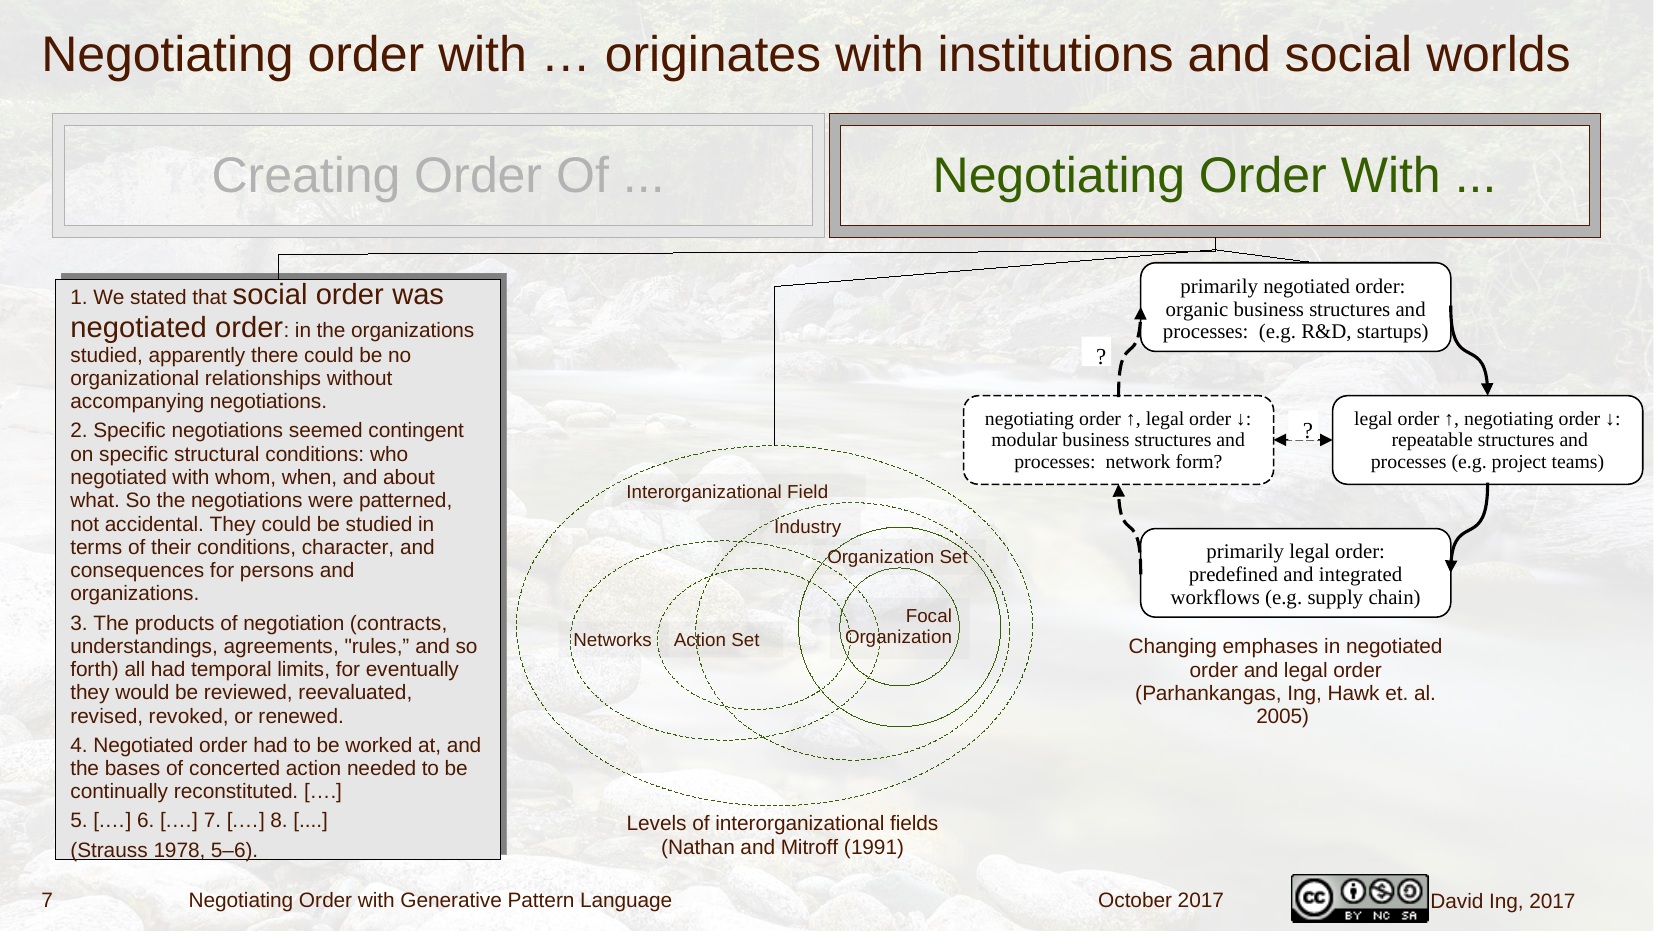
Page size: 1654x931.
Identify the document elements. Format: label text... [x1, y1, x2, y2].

text_box ? [1081, 336, 1112, 367]
title Negotiating order with … originates with institutions and social worlds [41, 30, 1613, 126]
text_box legal order ↑, negotiating order ↓: repeatable structures and processes (e.g. project teams) [1332, 395, 1643, 485]
text_box 1. We stated that social order was negotiated order: in the organizations studied, apparently there could be no organizational relationships without accompanying negotiations. 2. Specific negotiations seemed contingent on specific structural conditions: who negotiated with whom, when, and about what. So the negotiations were patterned, not accidental. They could be studied in terms of their conditions, character, and consequences for persons and organizations. 3. The products of negotiation (contracts, understandings, agreements, "rules,” and so forth) all had temporal limits, for eventually they would be reviewed, reevaluated, revised, revoked, or renewed. 4. Negotiated order had to be worked at, and the bases of concerted action needed to be continually reconstituted. [….] 5. [.…] 6. [.…] 7. [.…] 8. [....] (Strauss 1978, 5–6). [55, 279, 501, 860]
text_box Levels of interorganizational fields (Nathan and Mitroff (1991) [611, 804, 973, 866]
text_box Negotiating Order With ... [829, 113, 1601, 238]
text_box primarily negotiated order: organic business structures and processes: (e.g. R&D, startups) [1140, 262, 1451, 352]
text_box ? [1288, 410, 1318, 441]
text_box Creating Order Of ... [52, 113, 825, 238]
text_box Industry [759, 510, 861, 545]
picture [0, 0, 1654, 931]
text_box Interorganizational Field [611, 473, 866, 510]
text_box Focal Organization [830, 597, 970, 660]
text_box Networks [558, 621, 669, 657]
text_box Organization Set [812, 538, 986, 575]
text_box negotiating order ↑, legal order ↓: modular business structures and processes: network form? [963, 395, 1274, 485]
text_box Action Set [669, 621, 784, 657]
text_box primarily legal order: predefined and integrated workflows (e.g. supply chain) [1140, 528, 1451, 618]
text_box Changing emphases in negotiated order and legal order (Parhankangas, Ing, Hawk et. al. 2005) [1113, 627, 1475, 735]
